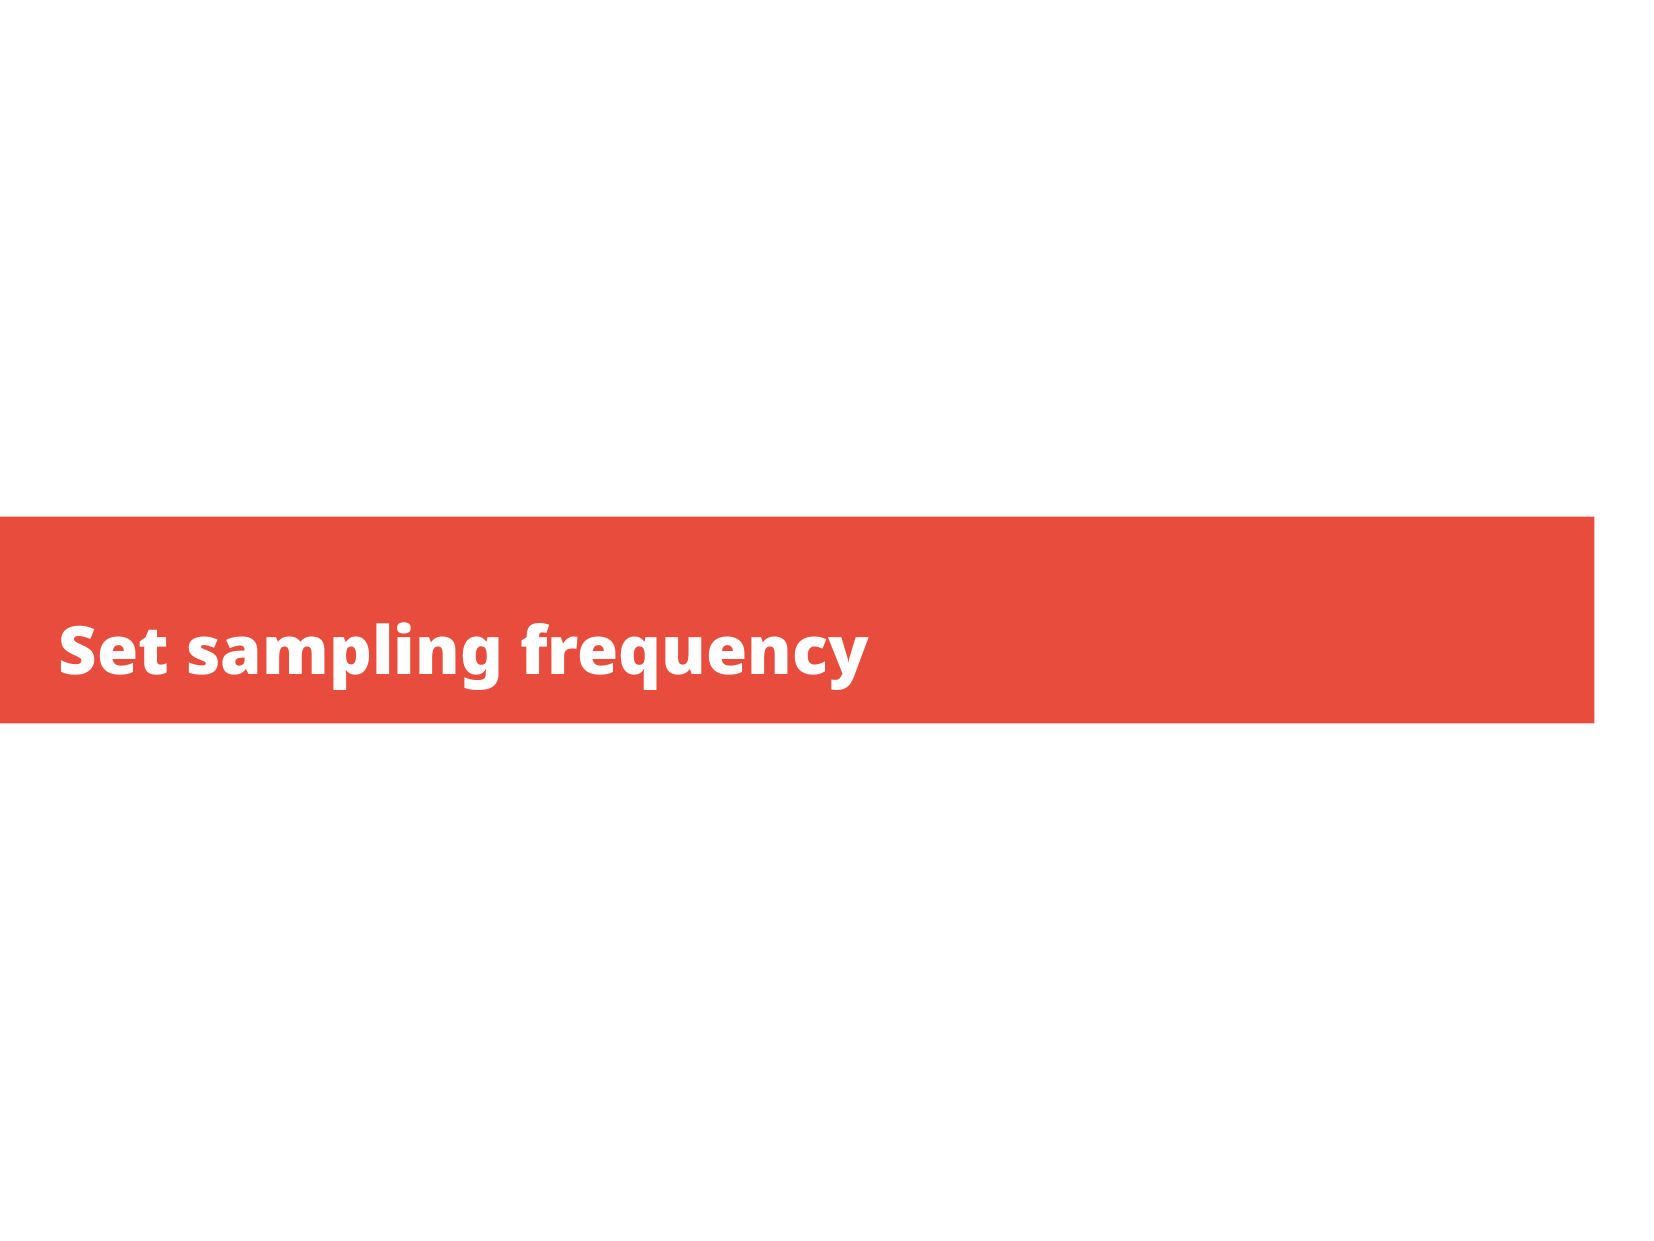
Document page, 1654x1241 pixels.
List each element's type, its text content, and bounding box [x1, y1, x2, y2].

title Set sampling frequency [59, 546, 1595, 694]
